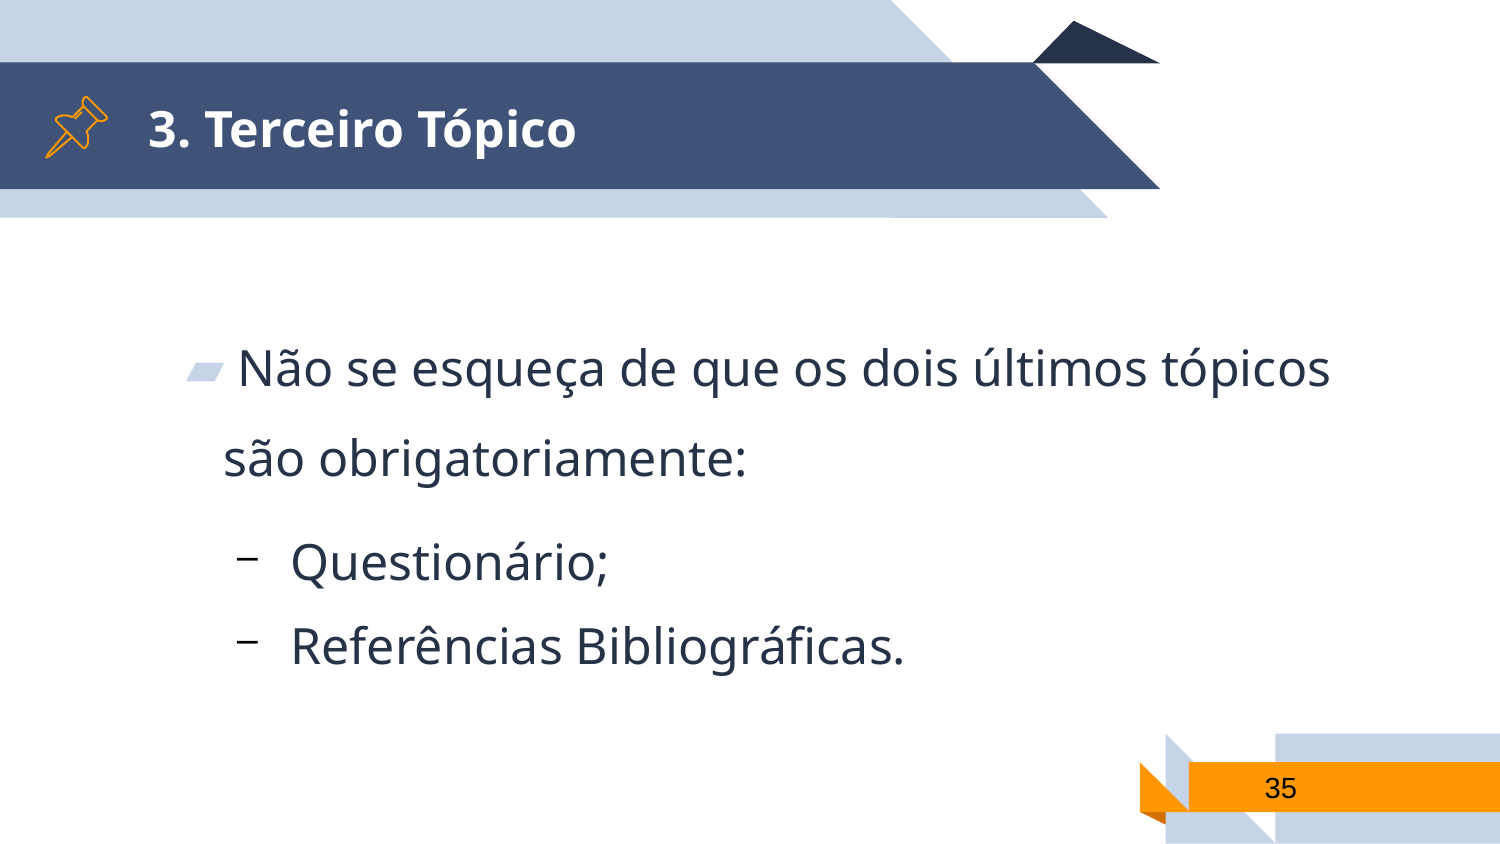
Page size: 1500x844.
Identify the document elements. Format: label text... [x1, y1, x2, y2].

list Não se esqueça de que os dois últimos tópicos são obrigatoriamente: Questionário; Referências Bibliográficas. [133, 335, 1430, 556]
slide_number <number> [1249, 760, 1494, 813]
title 3. Terceiro Tópico [133, 64, 1035, 190]
